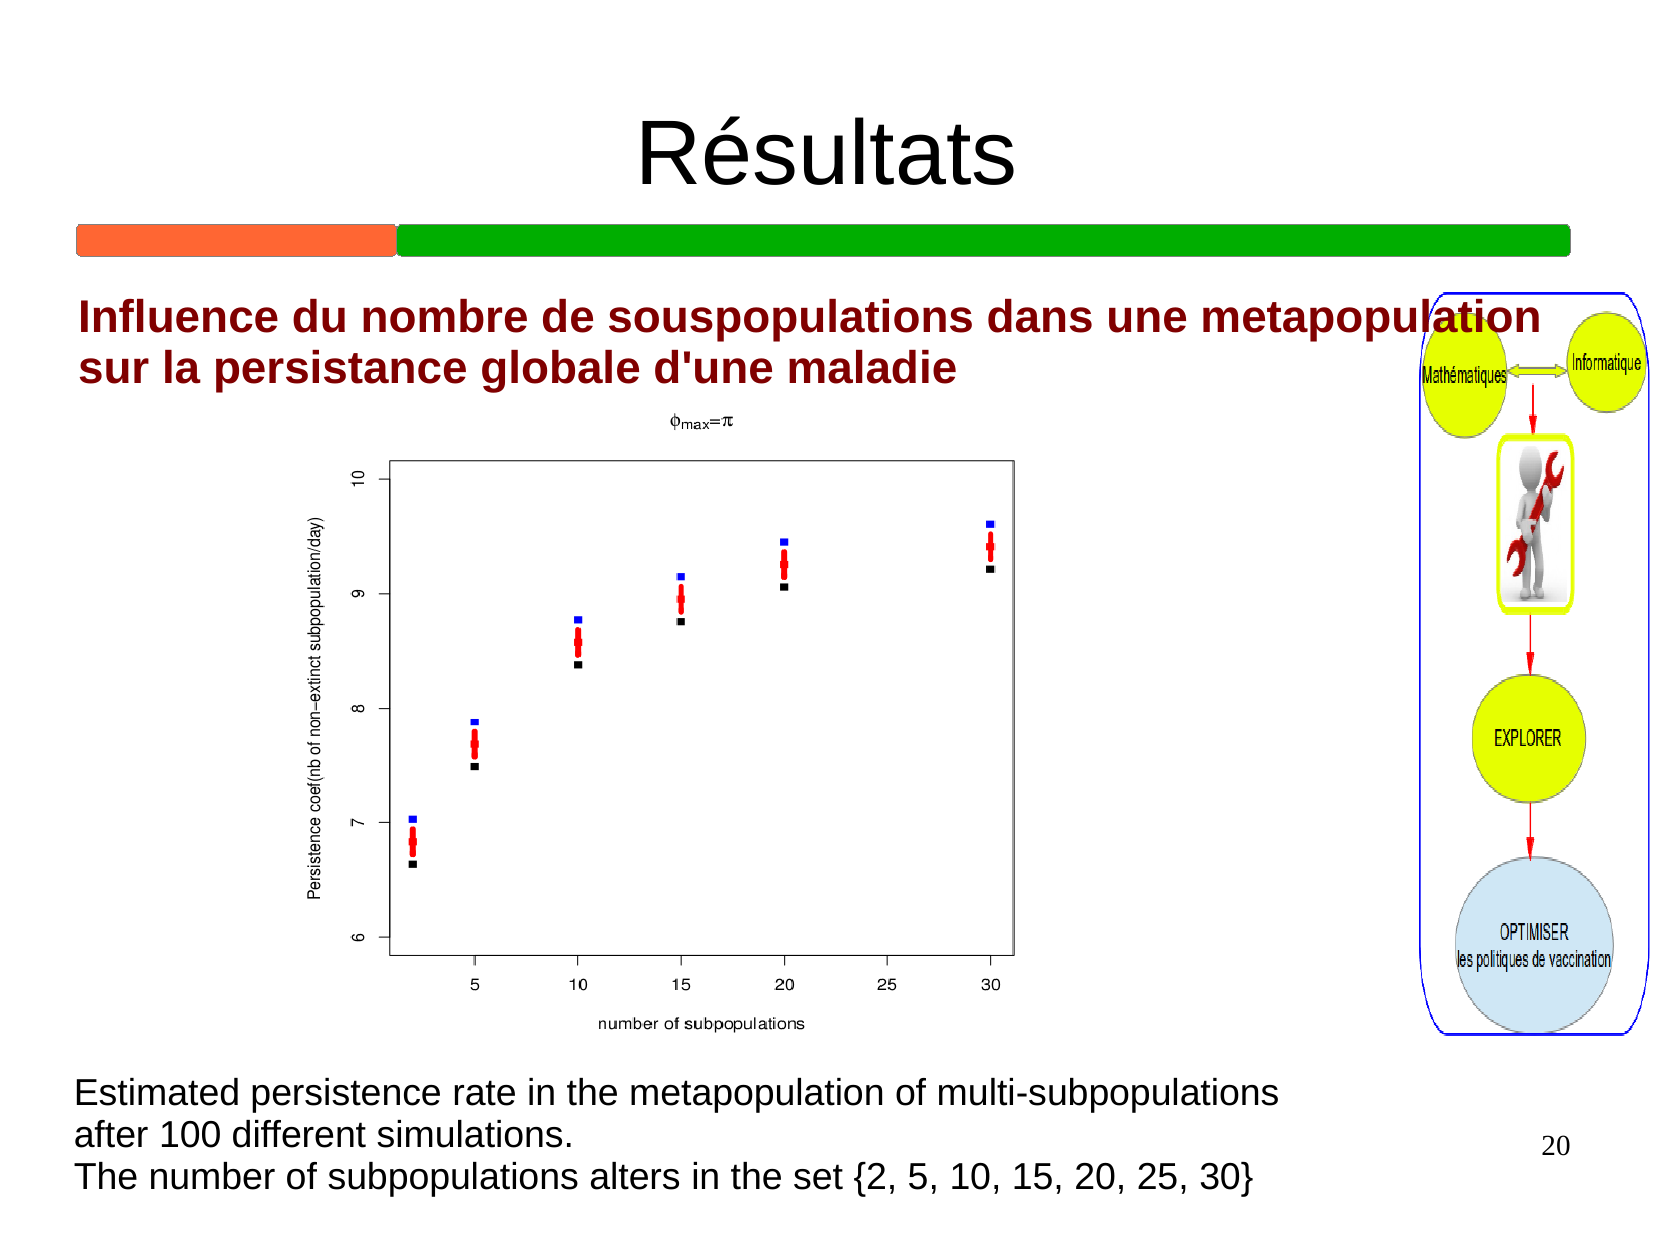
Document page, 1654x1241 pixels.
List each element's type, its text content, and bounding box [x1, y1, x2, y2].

title Résultats [82, 49, 1571, 228]
picture [307, 400, 1040, 1040]
text_box Influence du nombre de souspopulations dans une metapopulation sur la persistance globale d'une maladie [63, 283, 1571, 401]
picture [1417, 288, 1654, 1052]
text_box [76, 224, 1571, 257]
text_box Estimated persistence rate in the metapopulation of multi-subpopulations after 100 different simulations. The number of subpopulations alters in the set {2, 5, 10, 15, 20, 25, 30} [59, 1063, 1306, 1205]
